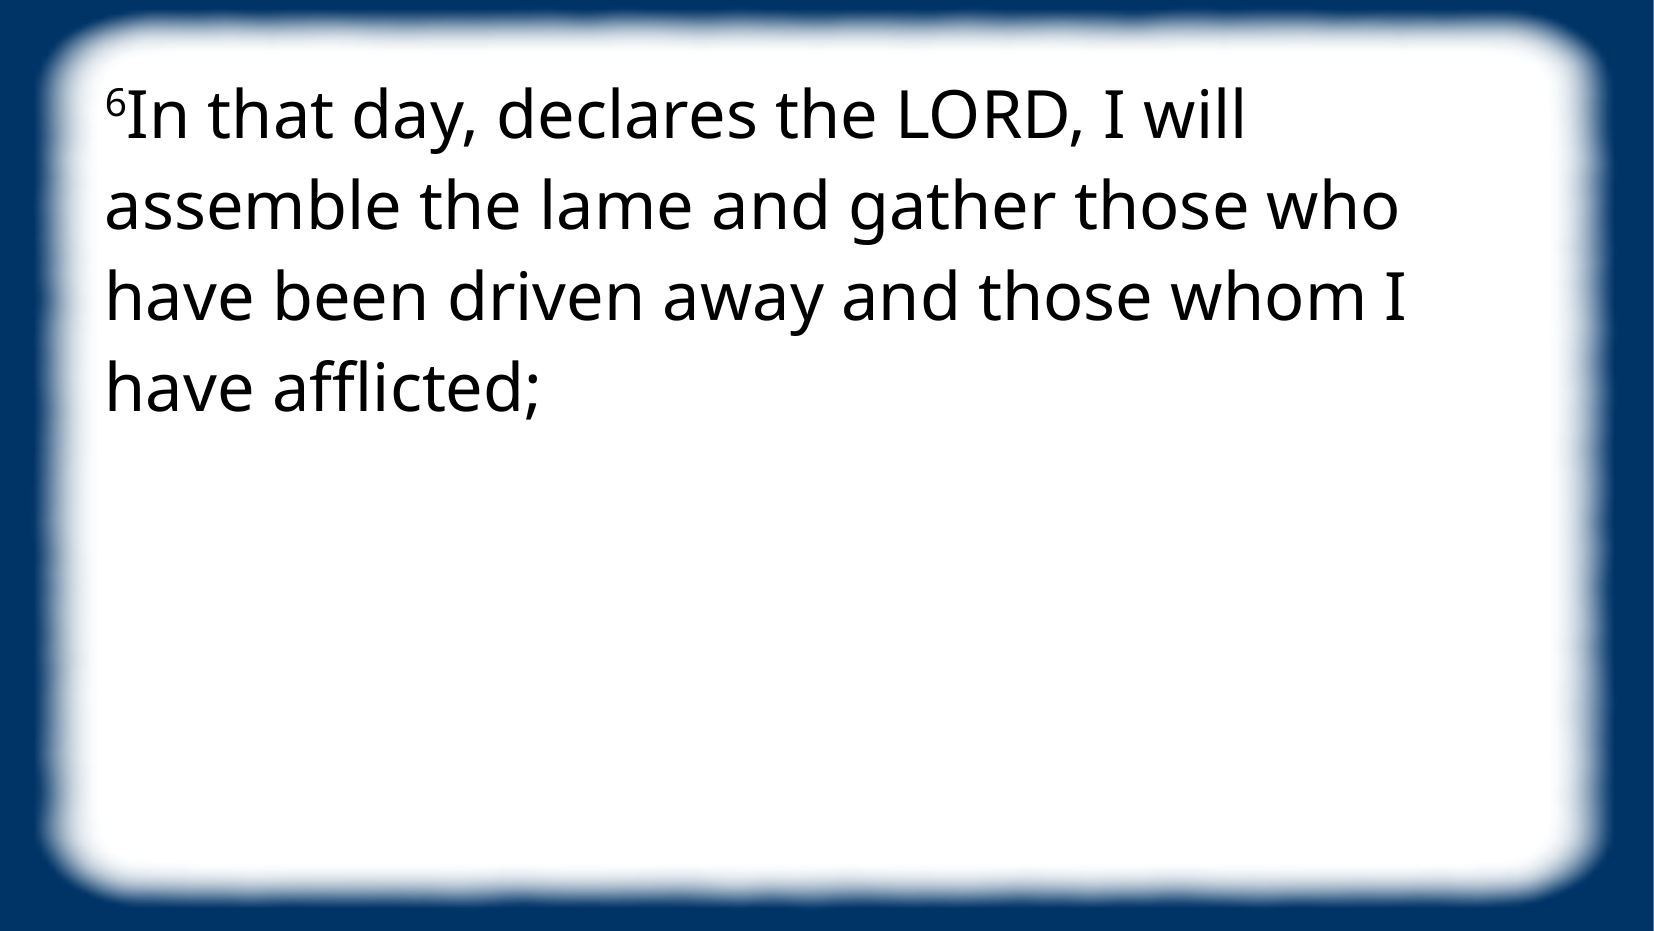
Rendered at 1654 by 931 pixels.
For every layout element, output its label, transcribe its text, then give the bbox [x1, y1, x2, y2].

picture [0, 0, 1654, 931]
text_box 6In that day, declares the LORD, I will assemble the lame and gather those who have been driven away and those whom I have afflicted; [90, 60, 1561, 406]
